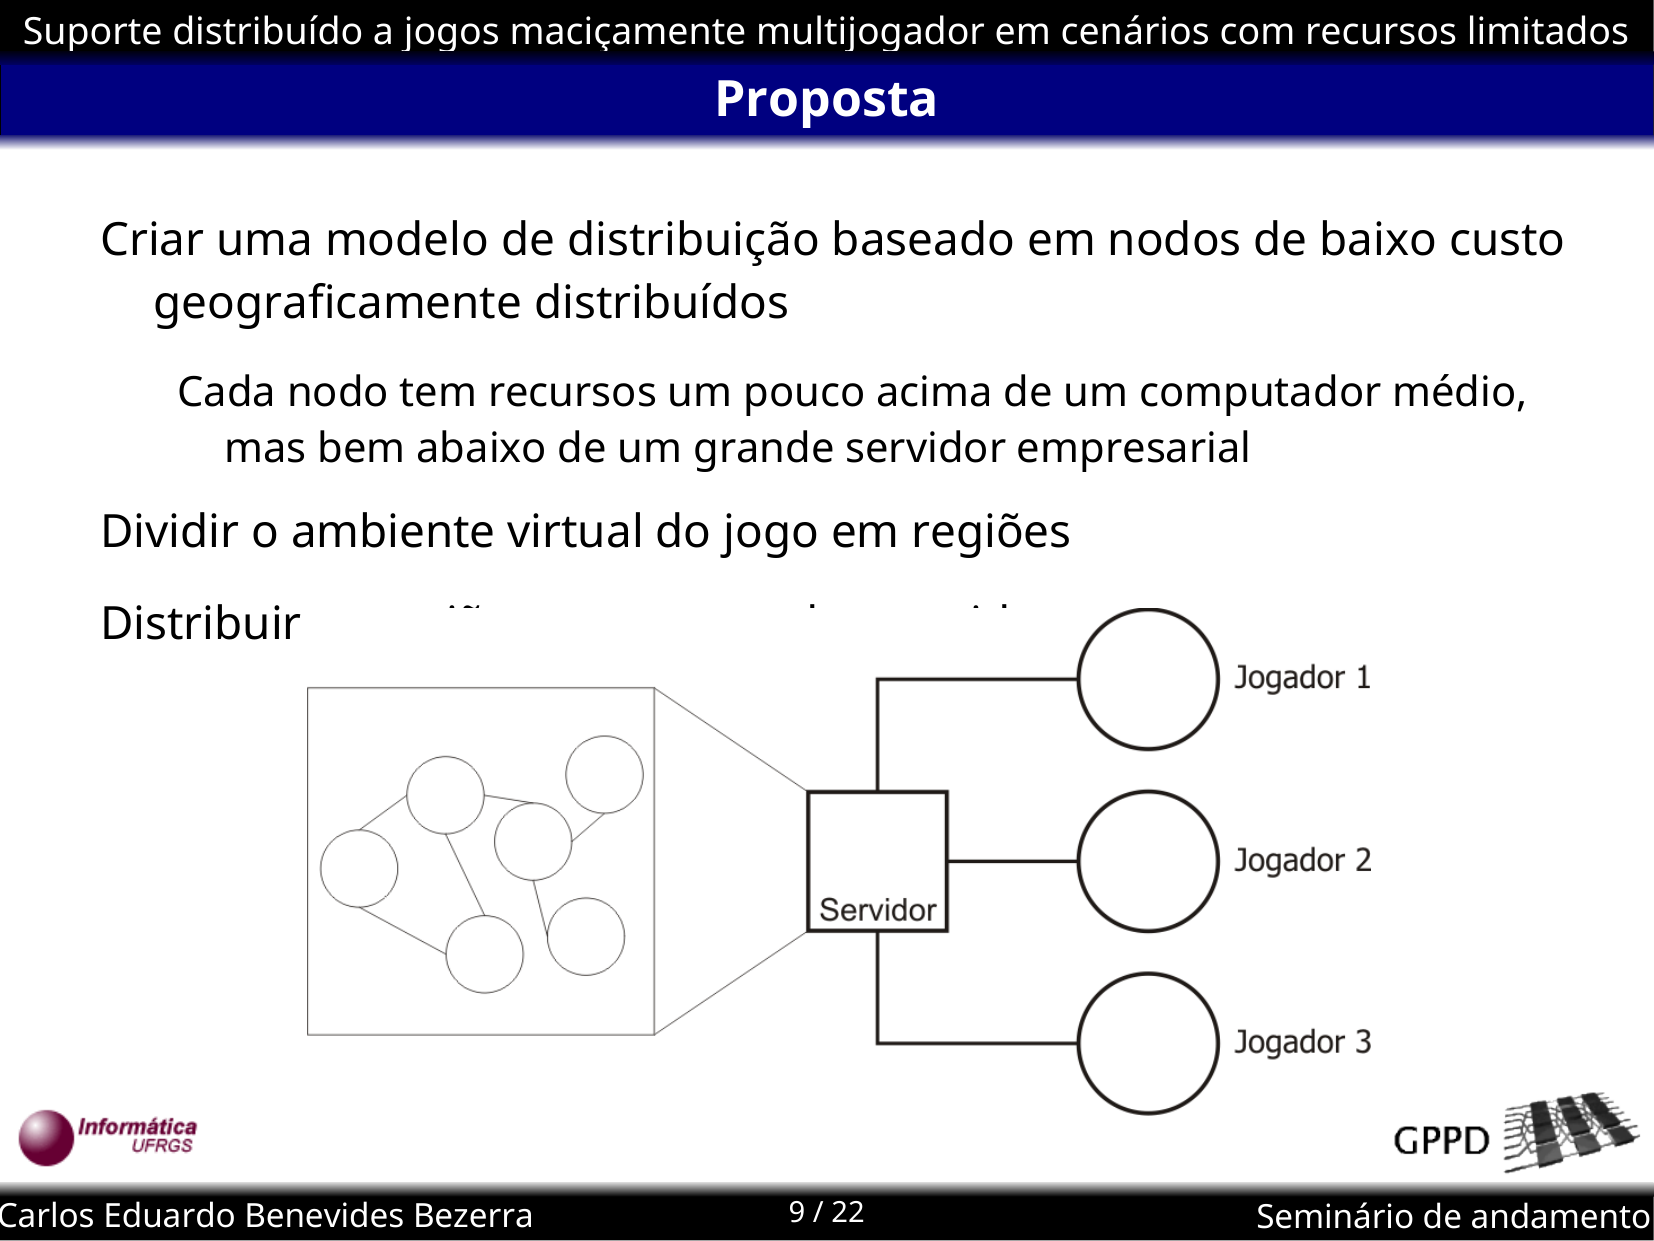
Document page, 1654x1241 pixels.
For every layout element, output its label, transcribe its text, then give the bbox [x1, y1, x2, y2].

picture [307, 608, 1371, 1116]
title Proposta [0, 62, 1654, 133]
picture [5, 1096, 213, 1176]
picture [1393, 1091, 1642, 1176]
list Criar uma modelo de distribuição baseado em nodos de baixo custo geograficamente distribuídos Cada nodo tem recursos um pouco acima de um computador médio, mas bem abaixo de um grande servidor empresarial Dividir o ambiente virtual do jogo em regiões Distribuir as regiões entre os nodos servidores [82, 206, 1571, 1109]
